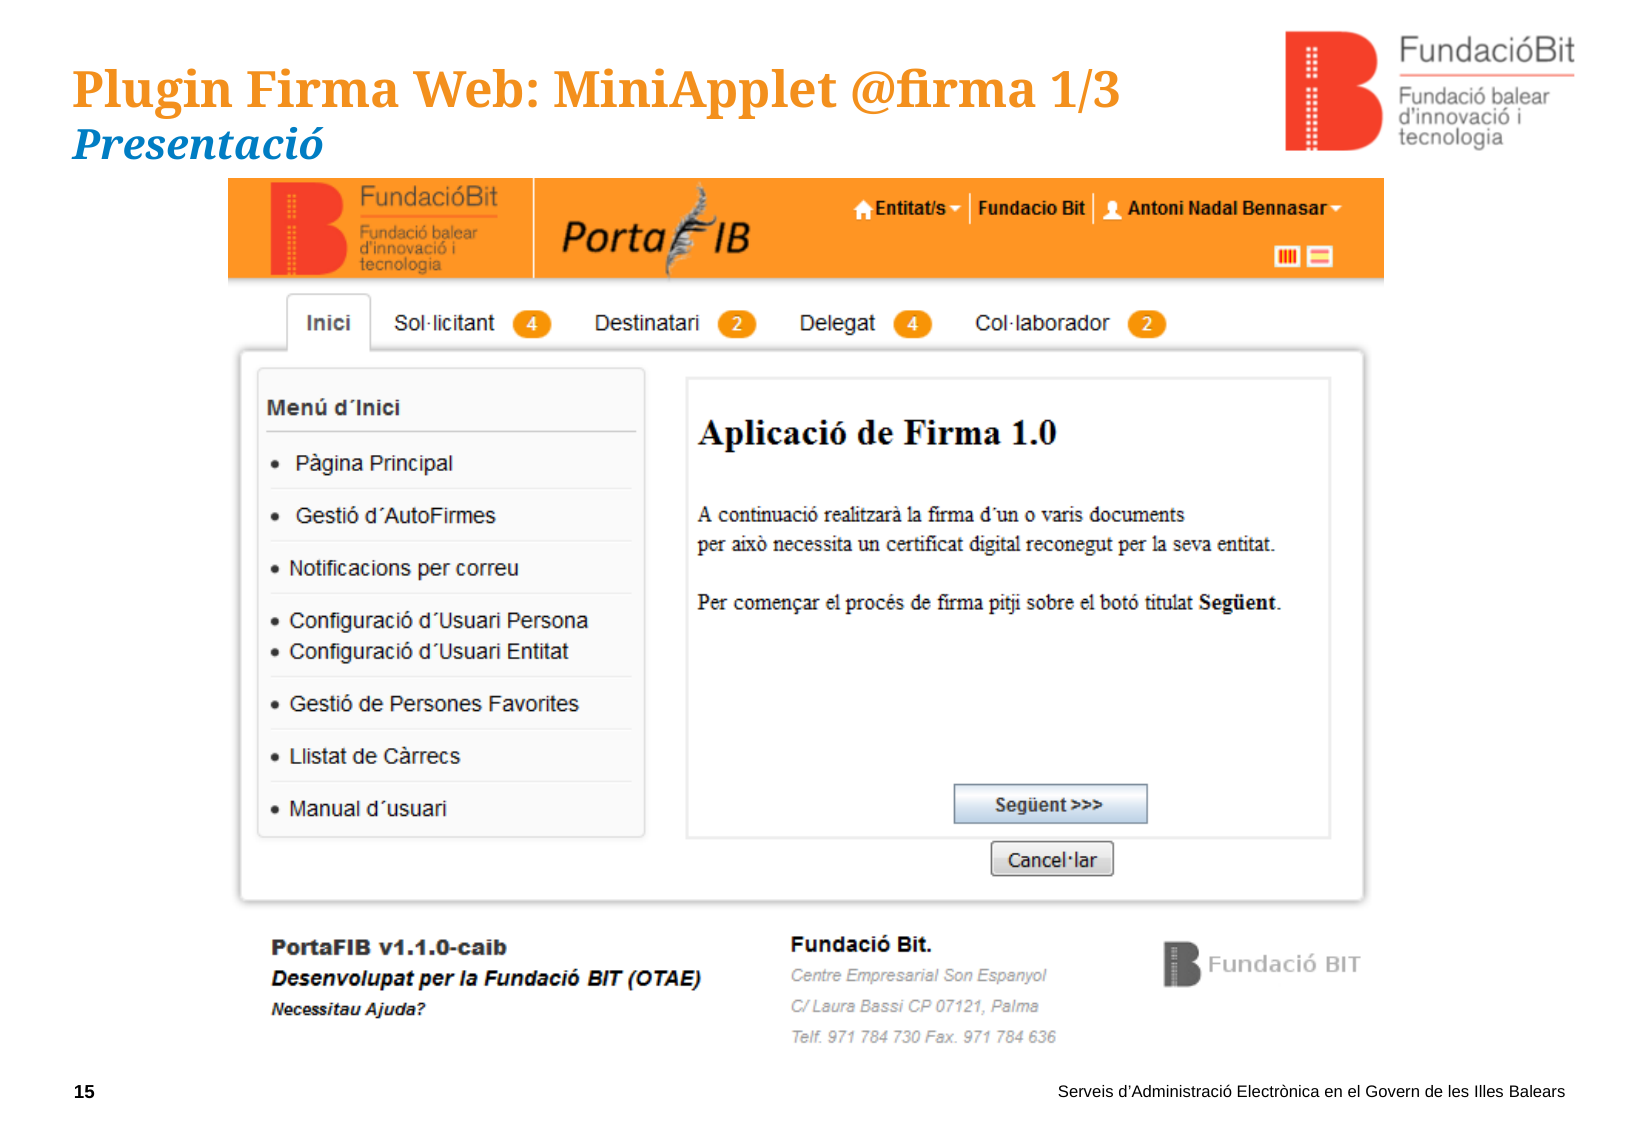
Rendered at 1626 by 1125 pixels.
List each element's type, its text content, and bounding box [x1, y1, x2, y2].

text_box Plugin Firma Web: MiniApplet @firma 1/3 Presentació [72, 57, 1273, 161]
slide_number <número> [73, 1079, 125, 1104]
picture [1273, 24, 1602, 161]
picture [228, 178, 1384, 1057]
